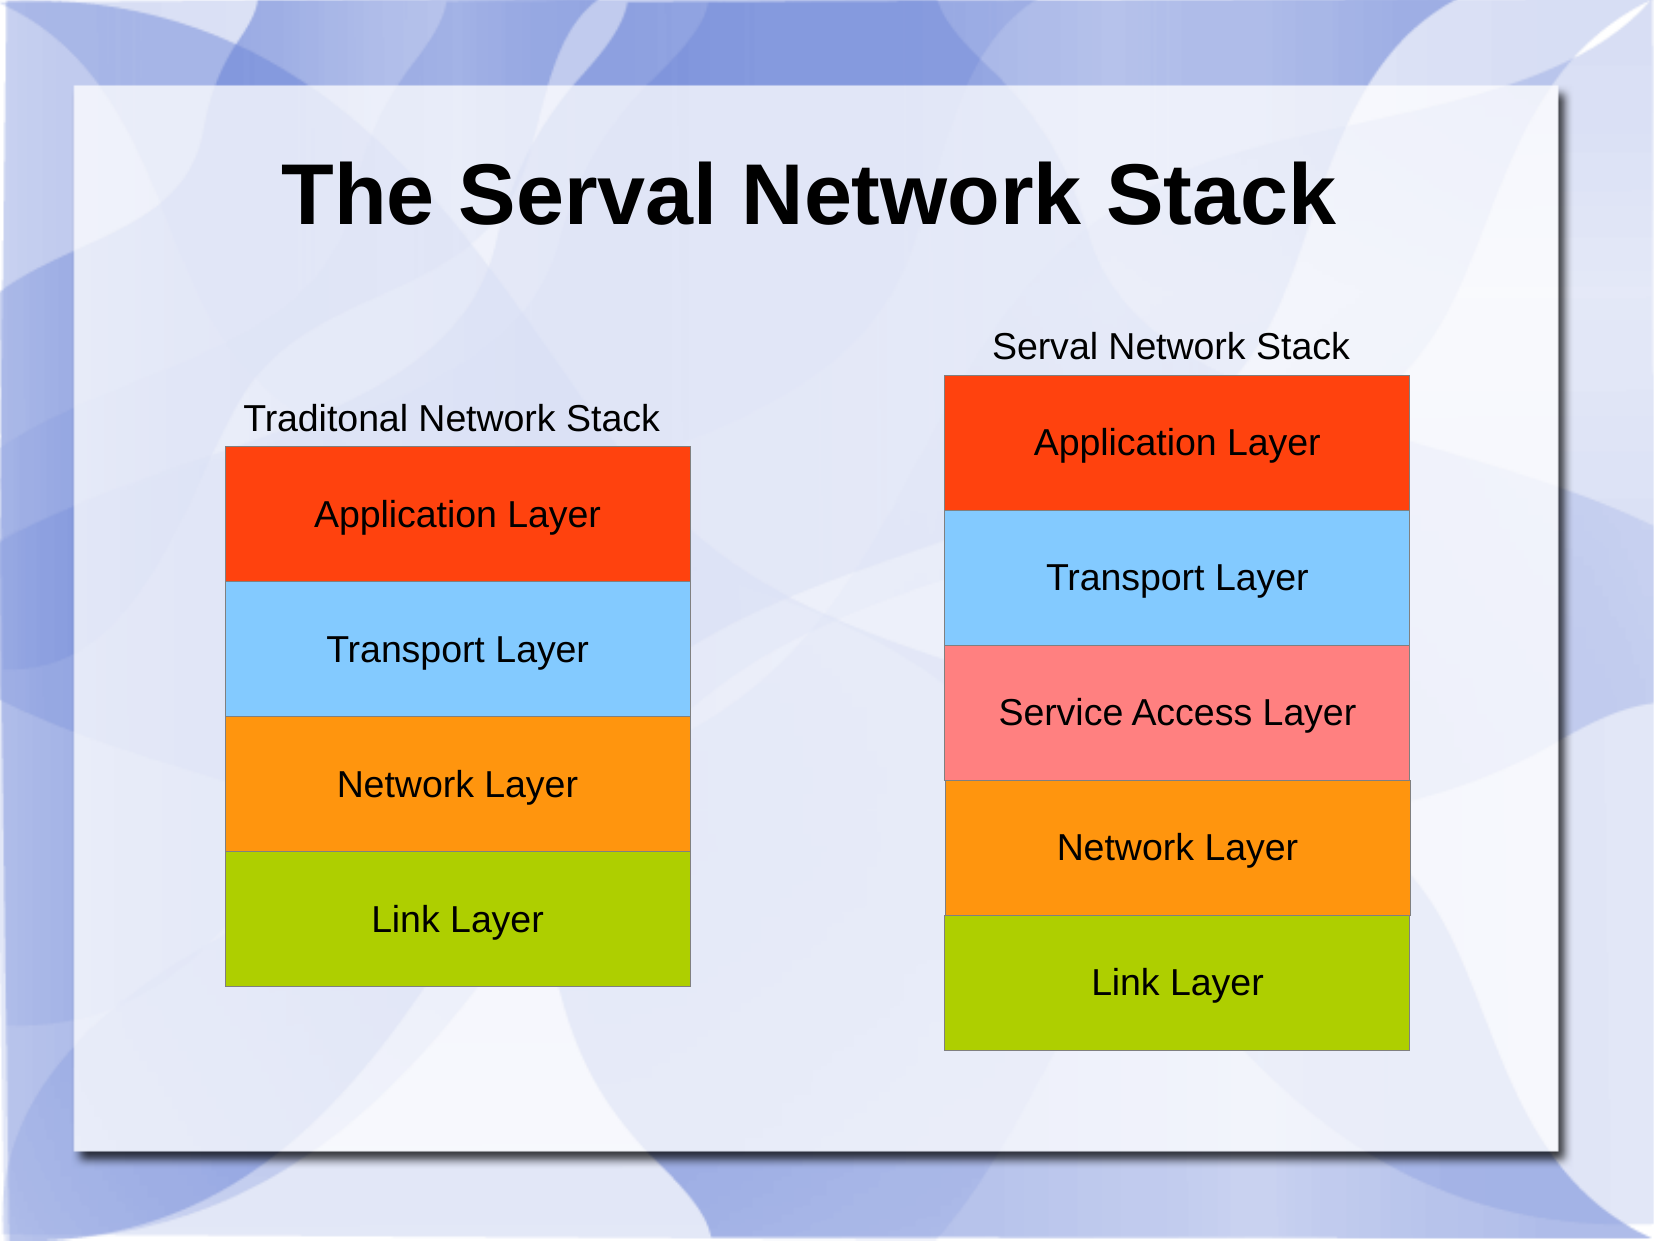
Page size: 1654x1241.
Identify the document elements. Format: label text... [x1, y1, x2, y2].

text_box Network Layer [945, 780, 1411, 916]
text_box Serval Network Stack [977, 318, 1366, 376]
text_box Application Layer [944, 375, 1410, 511]
text_box Link Layer [225, 851, 691, 987]
text_box Link Layer [944, 915, 1410, 1051]
text_box Network Layer [225, 717, 691, 851]
text_box Transport Layer [225, 582, 691, 717]
text_box Transport Layer [944, 511, 1410, 645]
title The Serval Network Stack [82, 90, 1536, 298]
text_box Service Access Layer [944, 645, 1410, 781]
text_box Application Layer [225, 446, 691, 582]
text_box Traditonal Network Stack [228, 390, 676, 447]
picture [0, 0, 1654, 1241]
